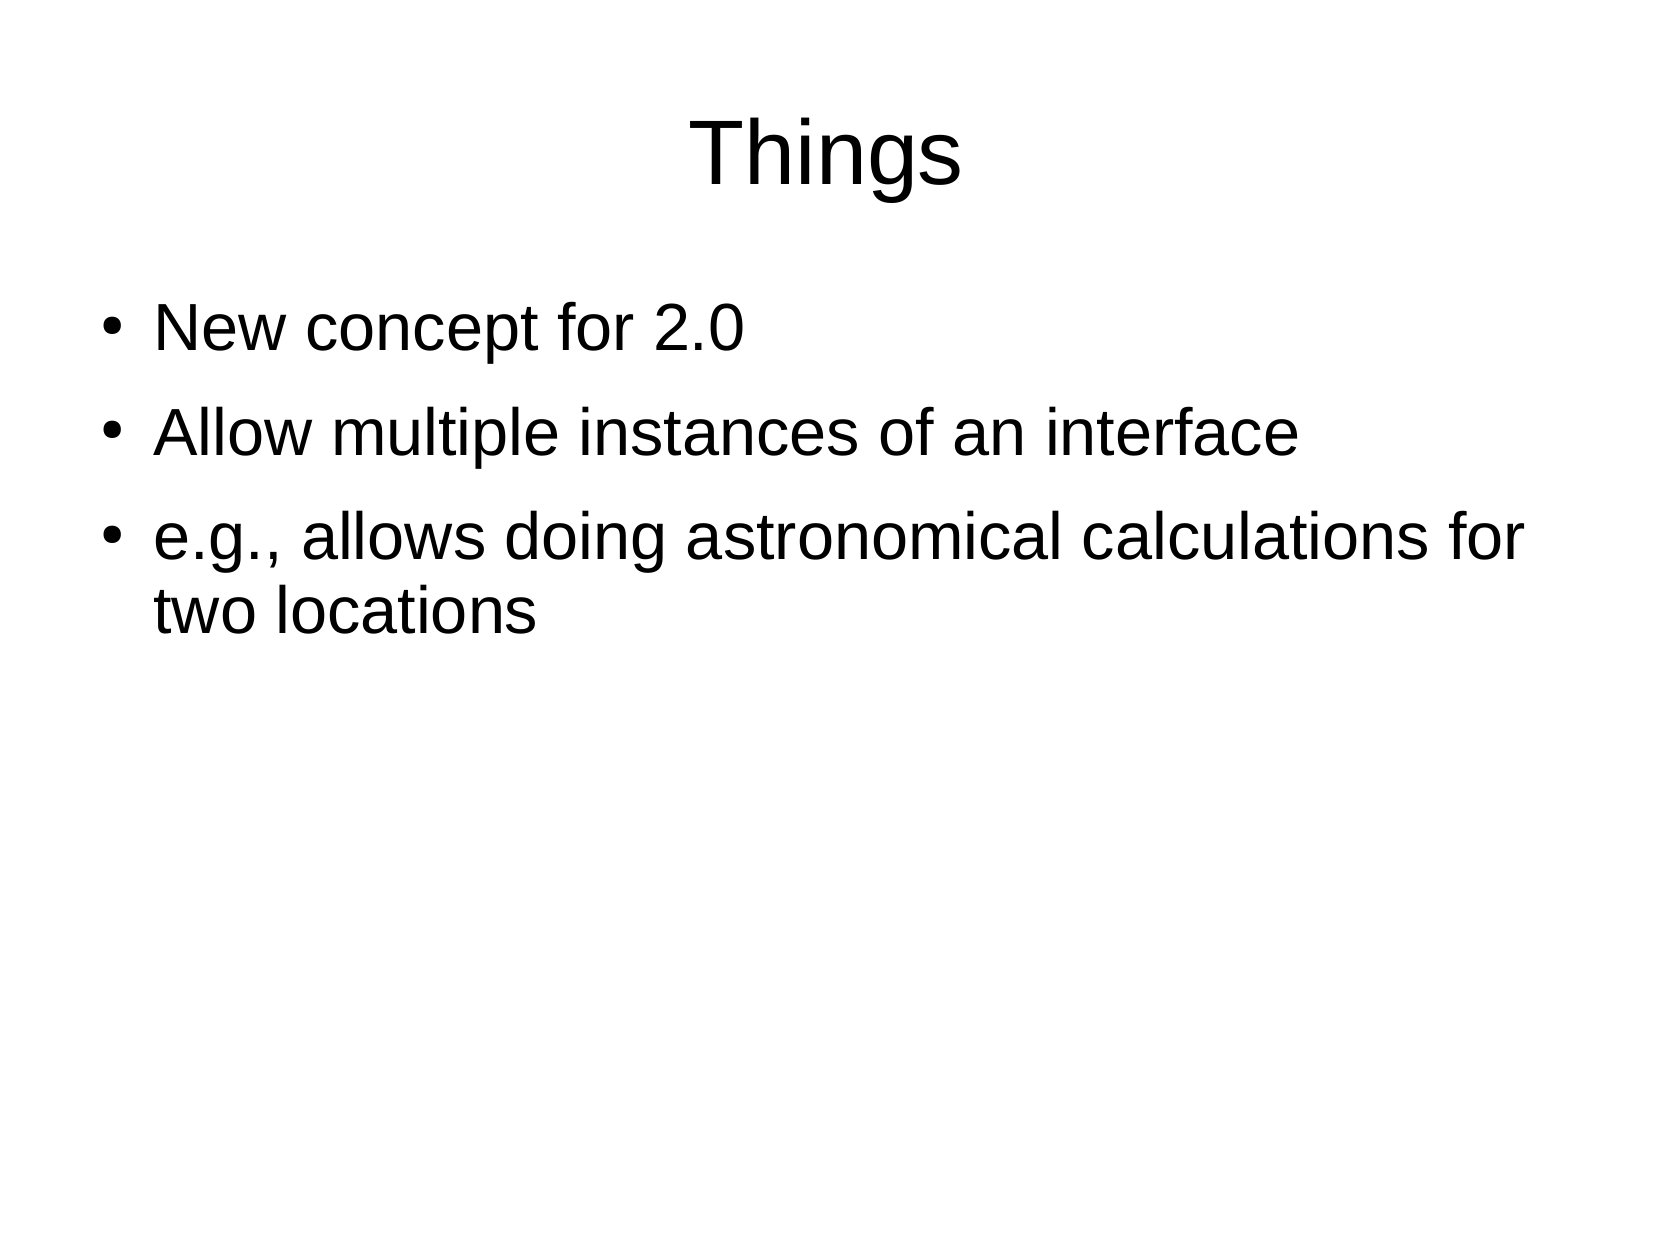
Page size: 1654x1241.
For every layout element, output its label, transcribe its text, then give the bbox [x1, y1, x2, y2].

list New concept for 2.0 Allow multiple instances of an interface e.g., allows doing astronomical calculations for two locations [82, 290, 1571, 1010]
title Things [82, 49, 1571, 257]
